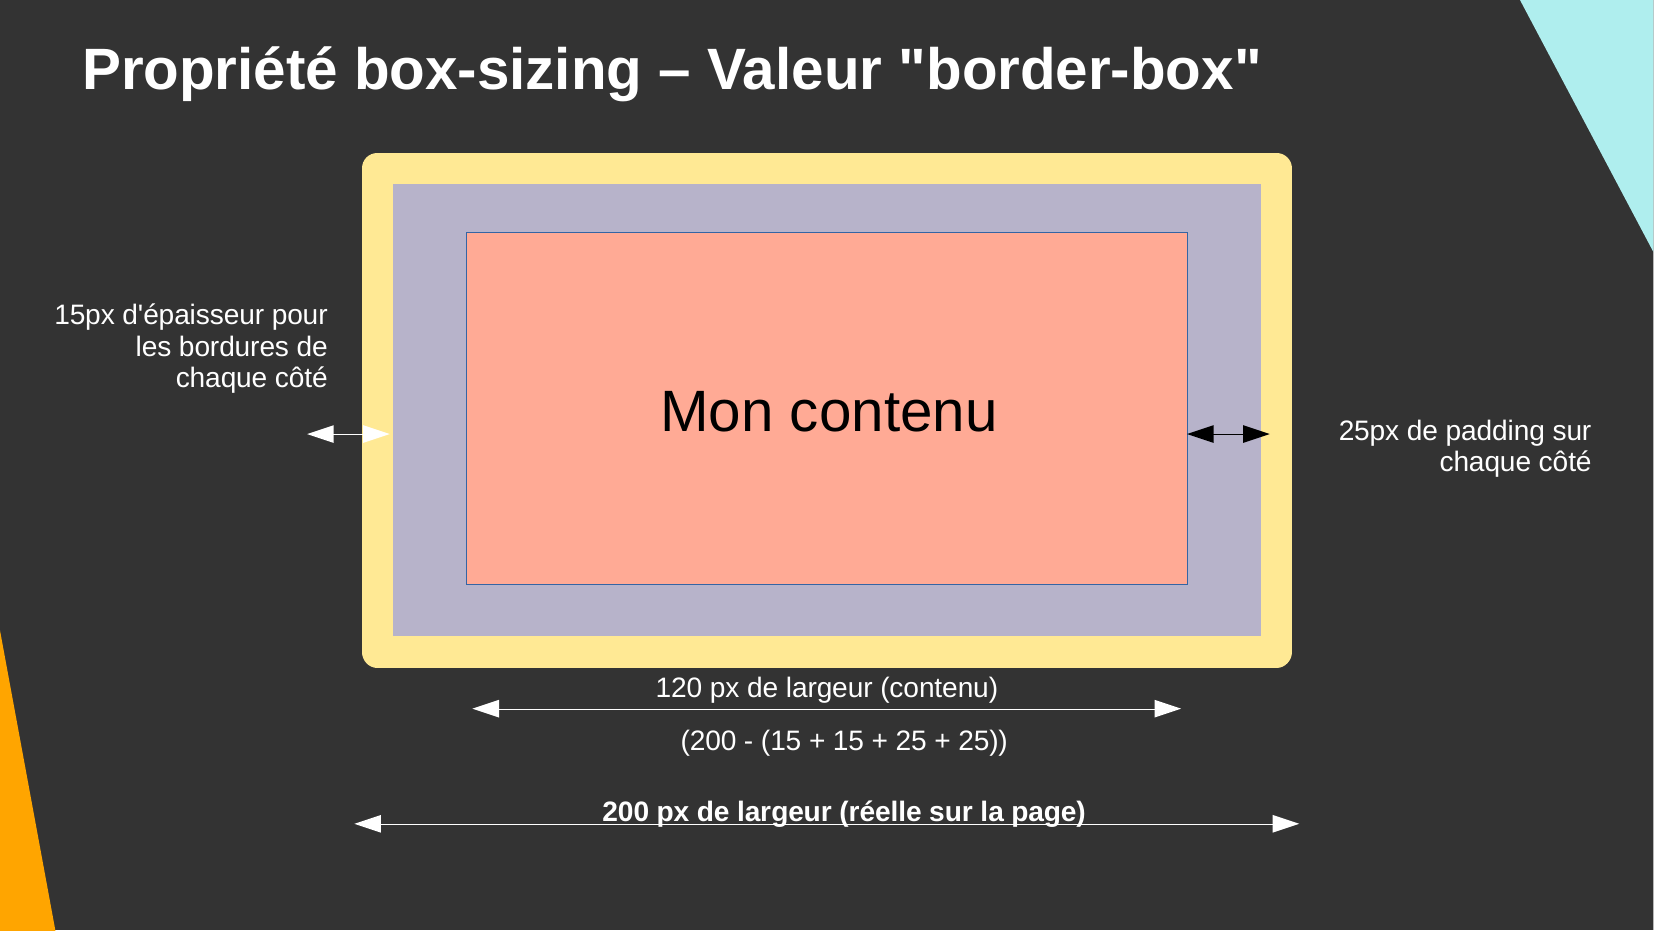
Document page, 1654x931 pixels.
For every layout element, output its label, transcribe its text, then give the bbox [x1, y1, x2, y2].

text_box 120 px de largeur (contenu) [576, 664, 1078, 711]
text_box [0, 630, 56, 931]
text_box 15px d'épaisseur pour les bordures de chaque côté [35, 292, 343, 430]
text_box (200 - (15 + 15 + 25 + 25)) [519, 717, 1170, 764]
text_box [1520, 0, 1654, 254]
text_box 25px de padding sur chaque côté [1299, 407, 1607, 514]
text_box 200 px de largeur (réelle sur la page) [519, 788, 1170, 835]
text_box [377, 168, 1277, 652]
text_box Mon contenu [590, 371, 1068, 452]
title Propriété box-sizing – Valeur "border-box" [82, 37, 1571, 114]
